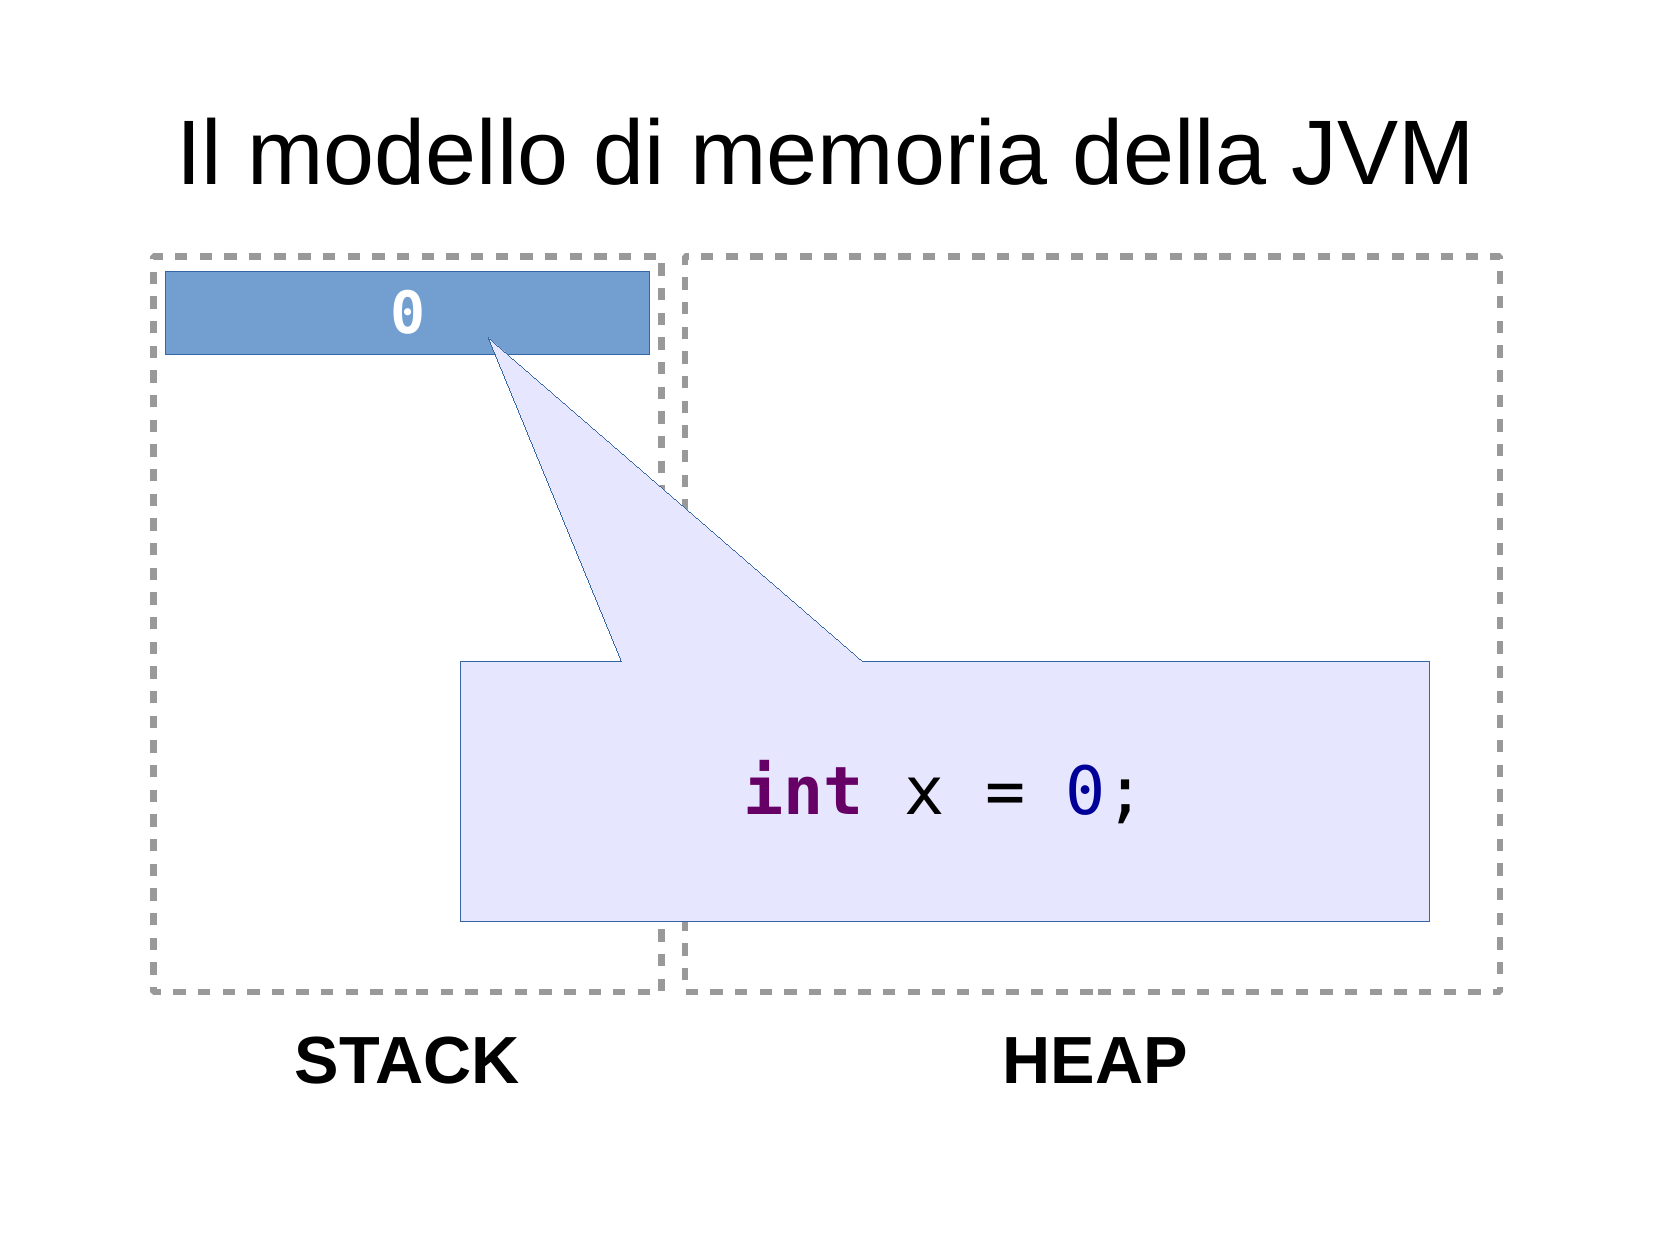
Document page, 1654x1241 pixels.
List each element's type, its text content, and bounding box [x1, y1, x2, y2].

text_box 0 [165, 271, 650, 355]
title Il modello di memoria della JVM [82, 49, 1571, 257]
text_box int x = 0; [460, 337, 1430, 922]
text_box STACK [165, 1015, 650, 1106]
text_box HEAP [702, 1015, 1489, 1106]
